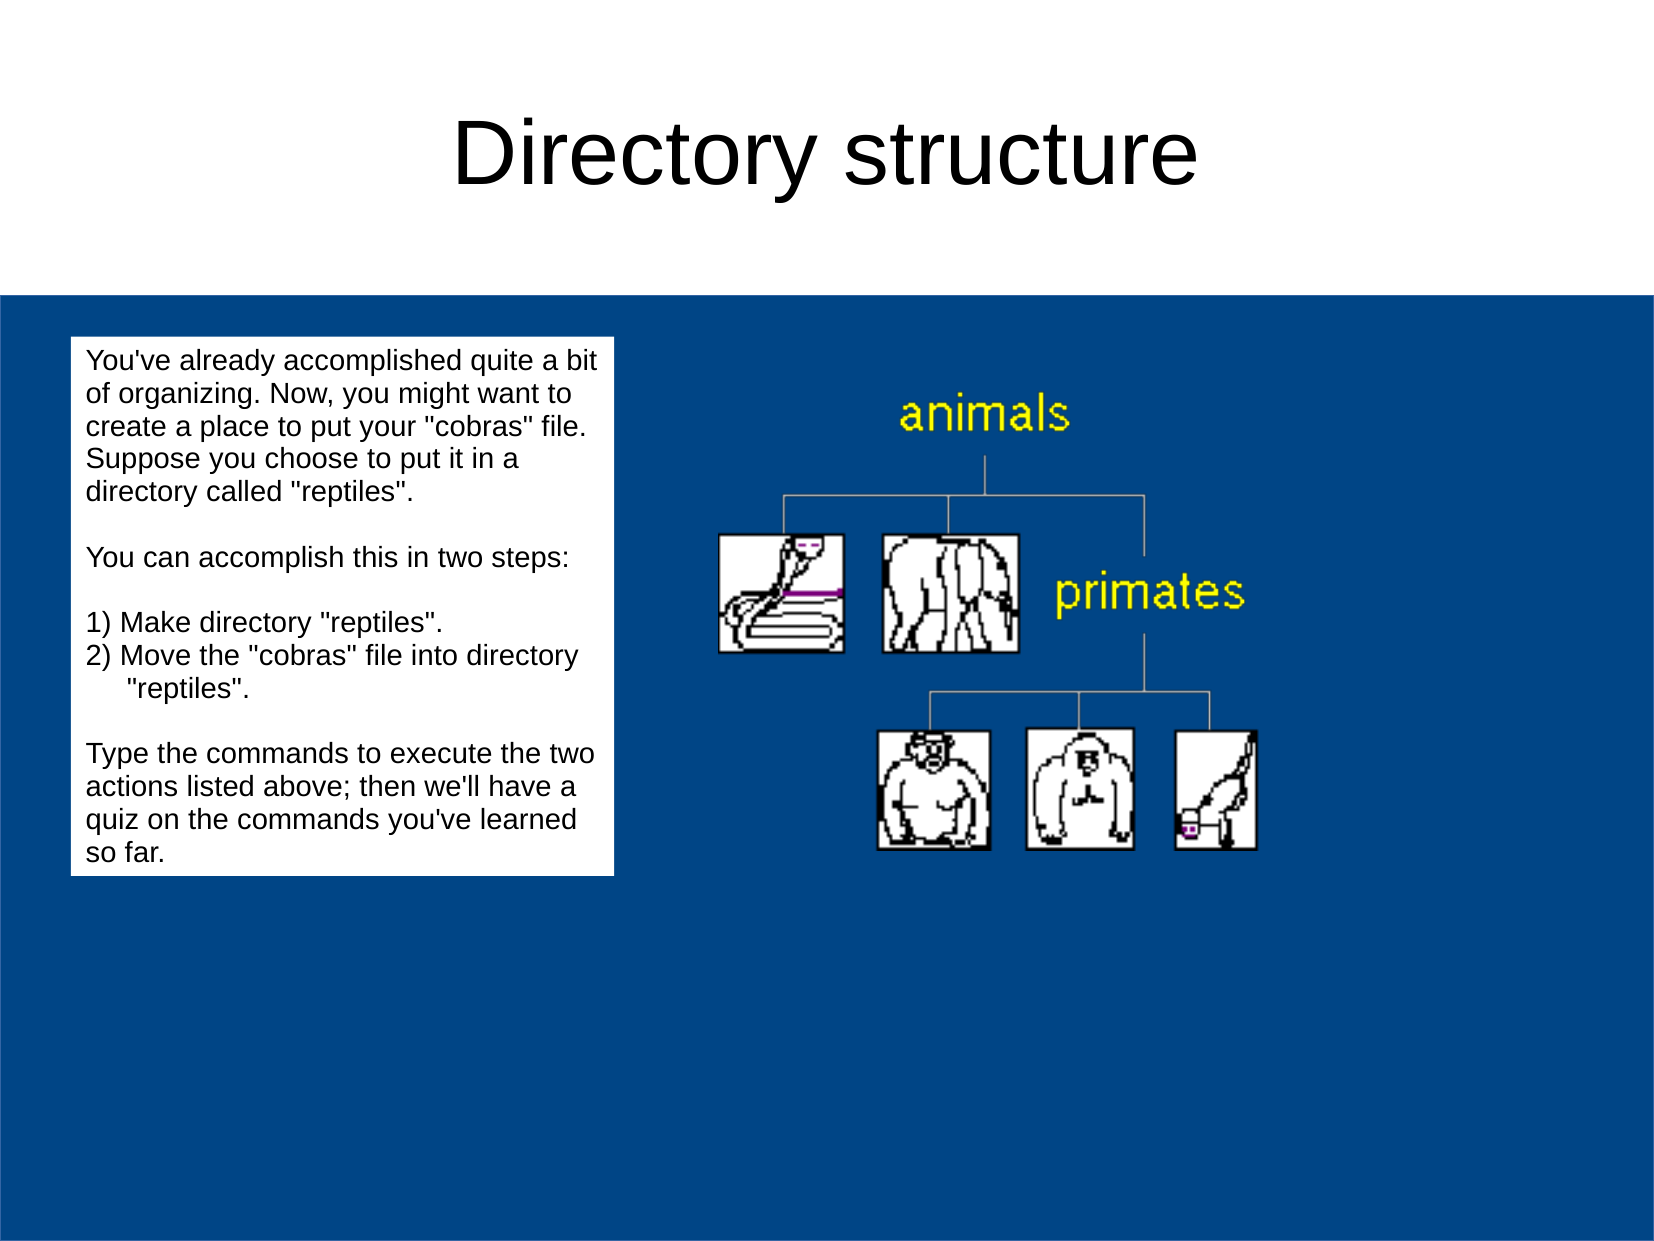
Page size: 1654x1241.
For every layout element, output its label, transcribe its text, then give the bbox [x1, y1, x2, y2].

title Directory structure [82, 49, 1571, 257]
picture [718, 377, 1512, 851]
text_box You've already accomplished quite a bit of organizing. Now, you might want to create a place to put your "cobras" file. Suppose you choose to put it in a directory called "reptiles". You can accomplish this in two steps: 1) Make directory "reptiles". 2) Move the "cobras" file into directory "reptiles". Type the commands to execute the two actions listed above; then we'll have a quiz on the commands you've learned so far. [70, 336, 615, 876]
text_box [0, 295, 1654, 1241]
